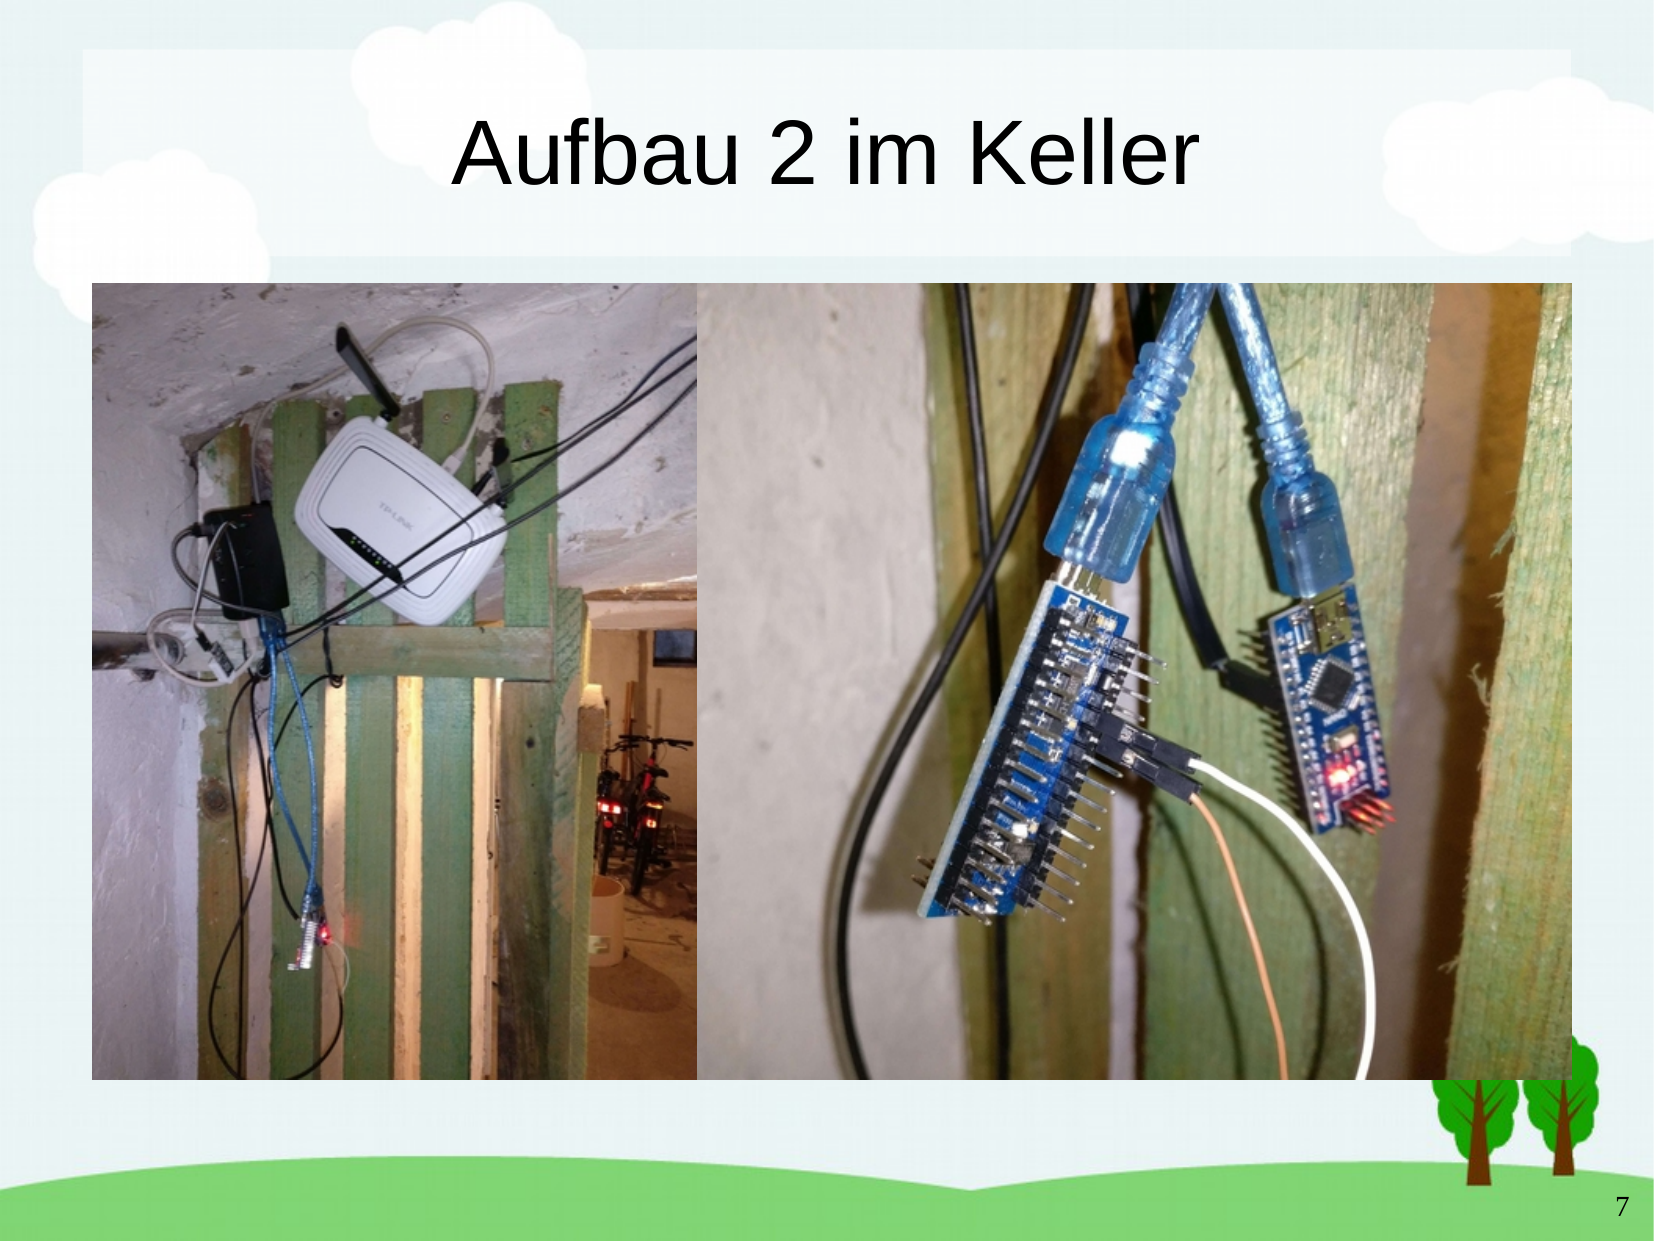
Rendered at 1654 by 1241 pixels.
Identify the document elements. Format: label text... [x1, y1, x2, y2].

title Aufbau 2 im Keller [82, 49, 1571, 257]
picture [0, 0, 1654, 1241]
